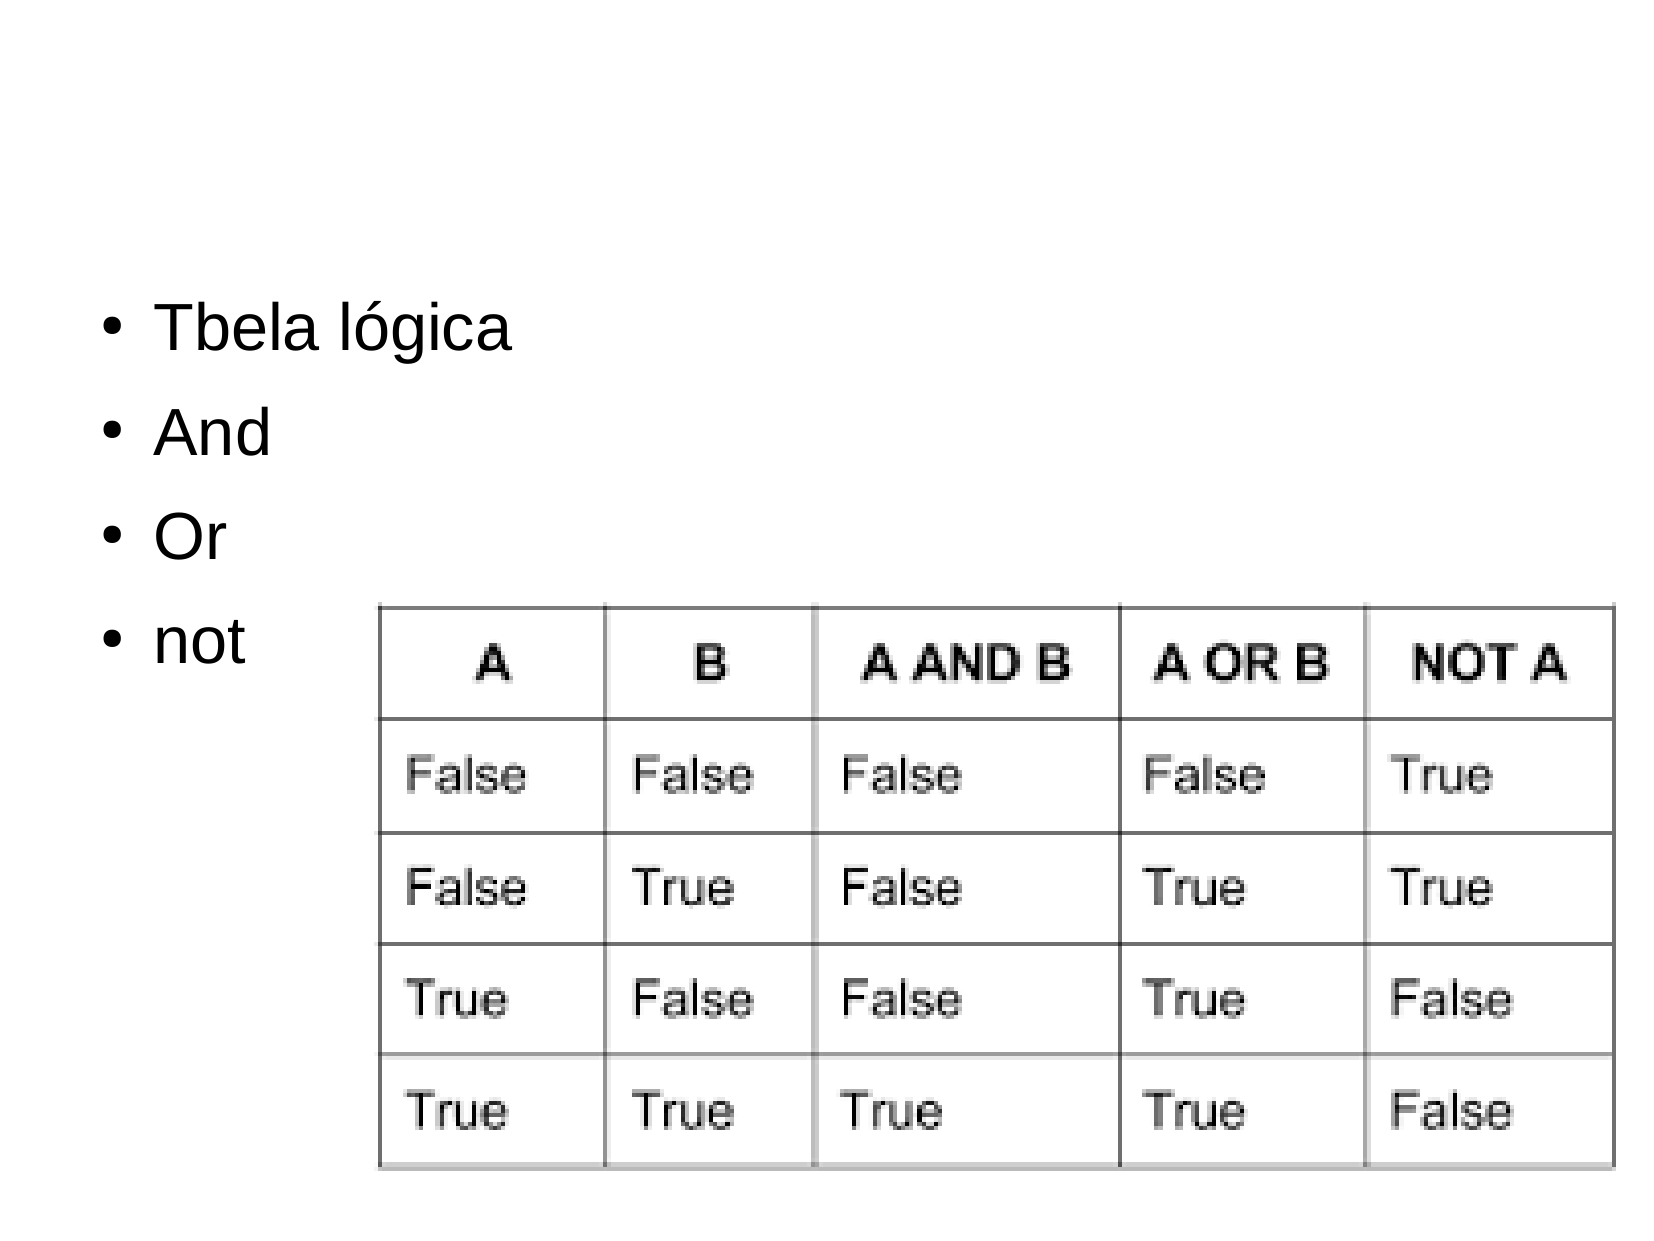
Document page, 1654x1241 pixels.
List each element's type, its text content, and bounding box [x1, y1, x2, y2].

picture [342, 566, 1645, 1212]
list Tbela lógica And Or not [82, 290, 1571, 1010]
